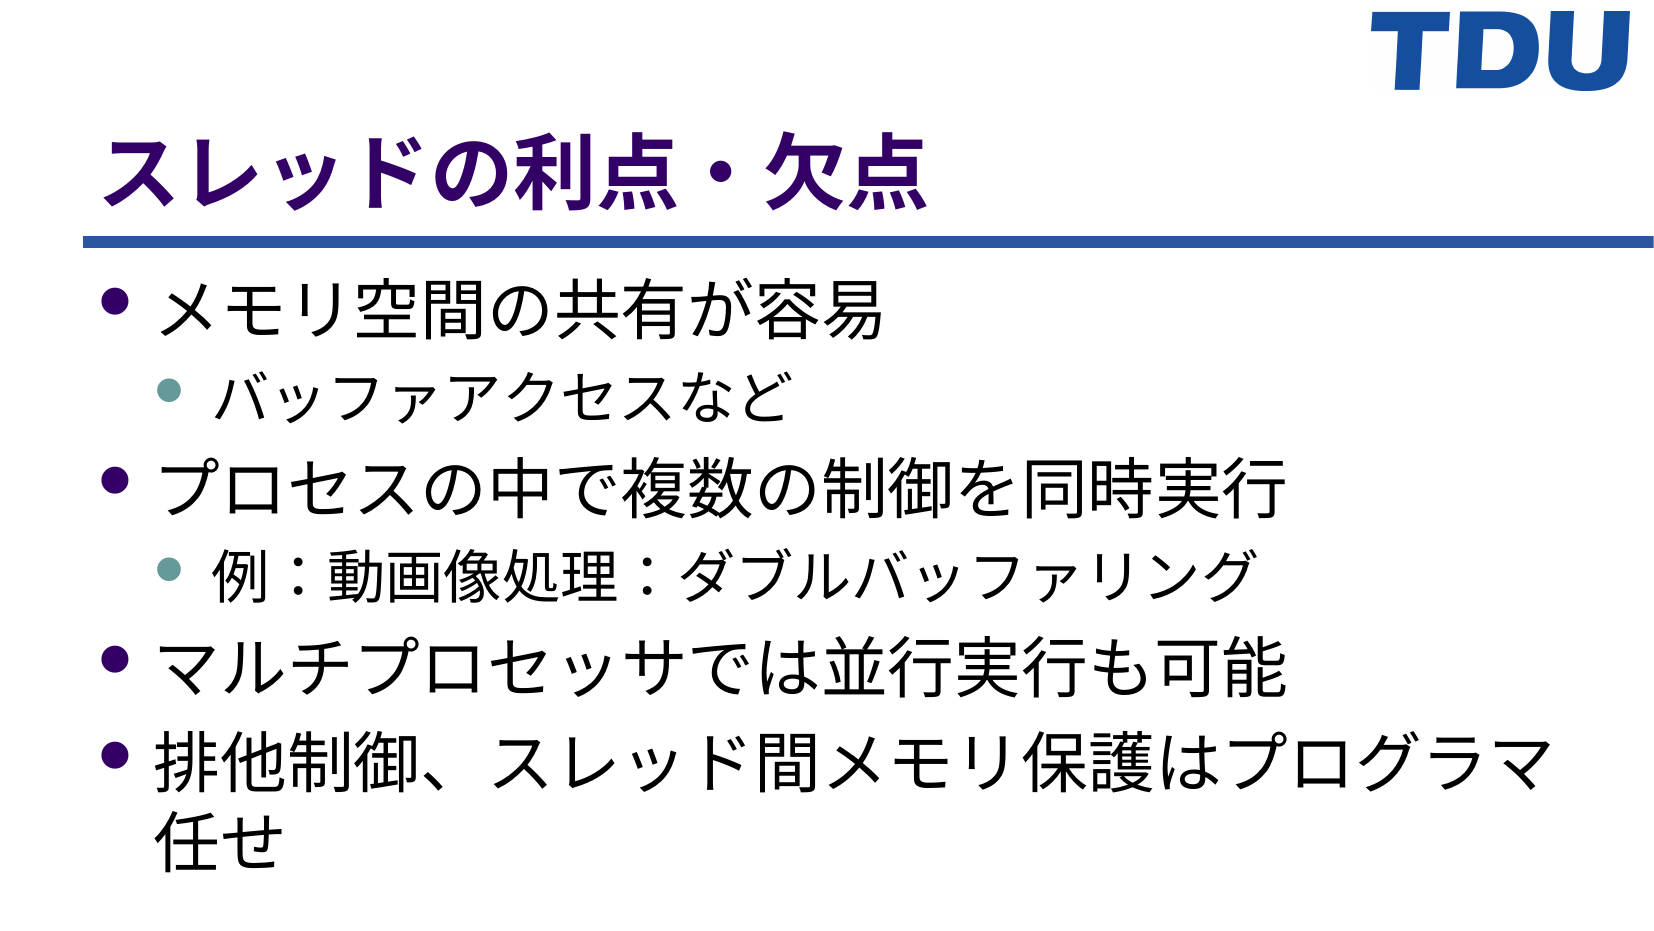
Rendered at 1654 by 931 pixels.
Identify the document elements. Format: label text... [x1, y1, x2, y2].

title スレッドの利点・欠点 [82, 51, 1571, 228]
picture [1371, 11, 1630, 91]
list メモリ空間の共有が容易 バッファアクセスなど プロセスの中で複数の制御を同時実行 例：動画像処理：ダブルバッファリング マルチプロセッサでは並行実行も可能 排他制御、スレッド間メモリ保護はプログラマ任せ [82, 259, 1571, 809]
